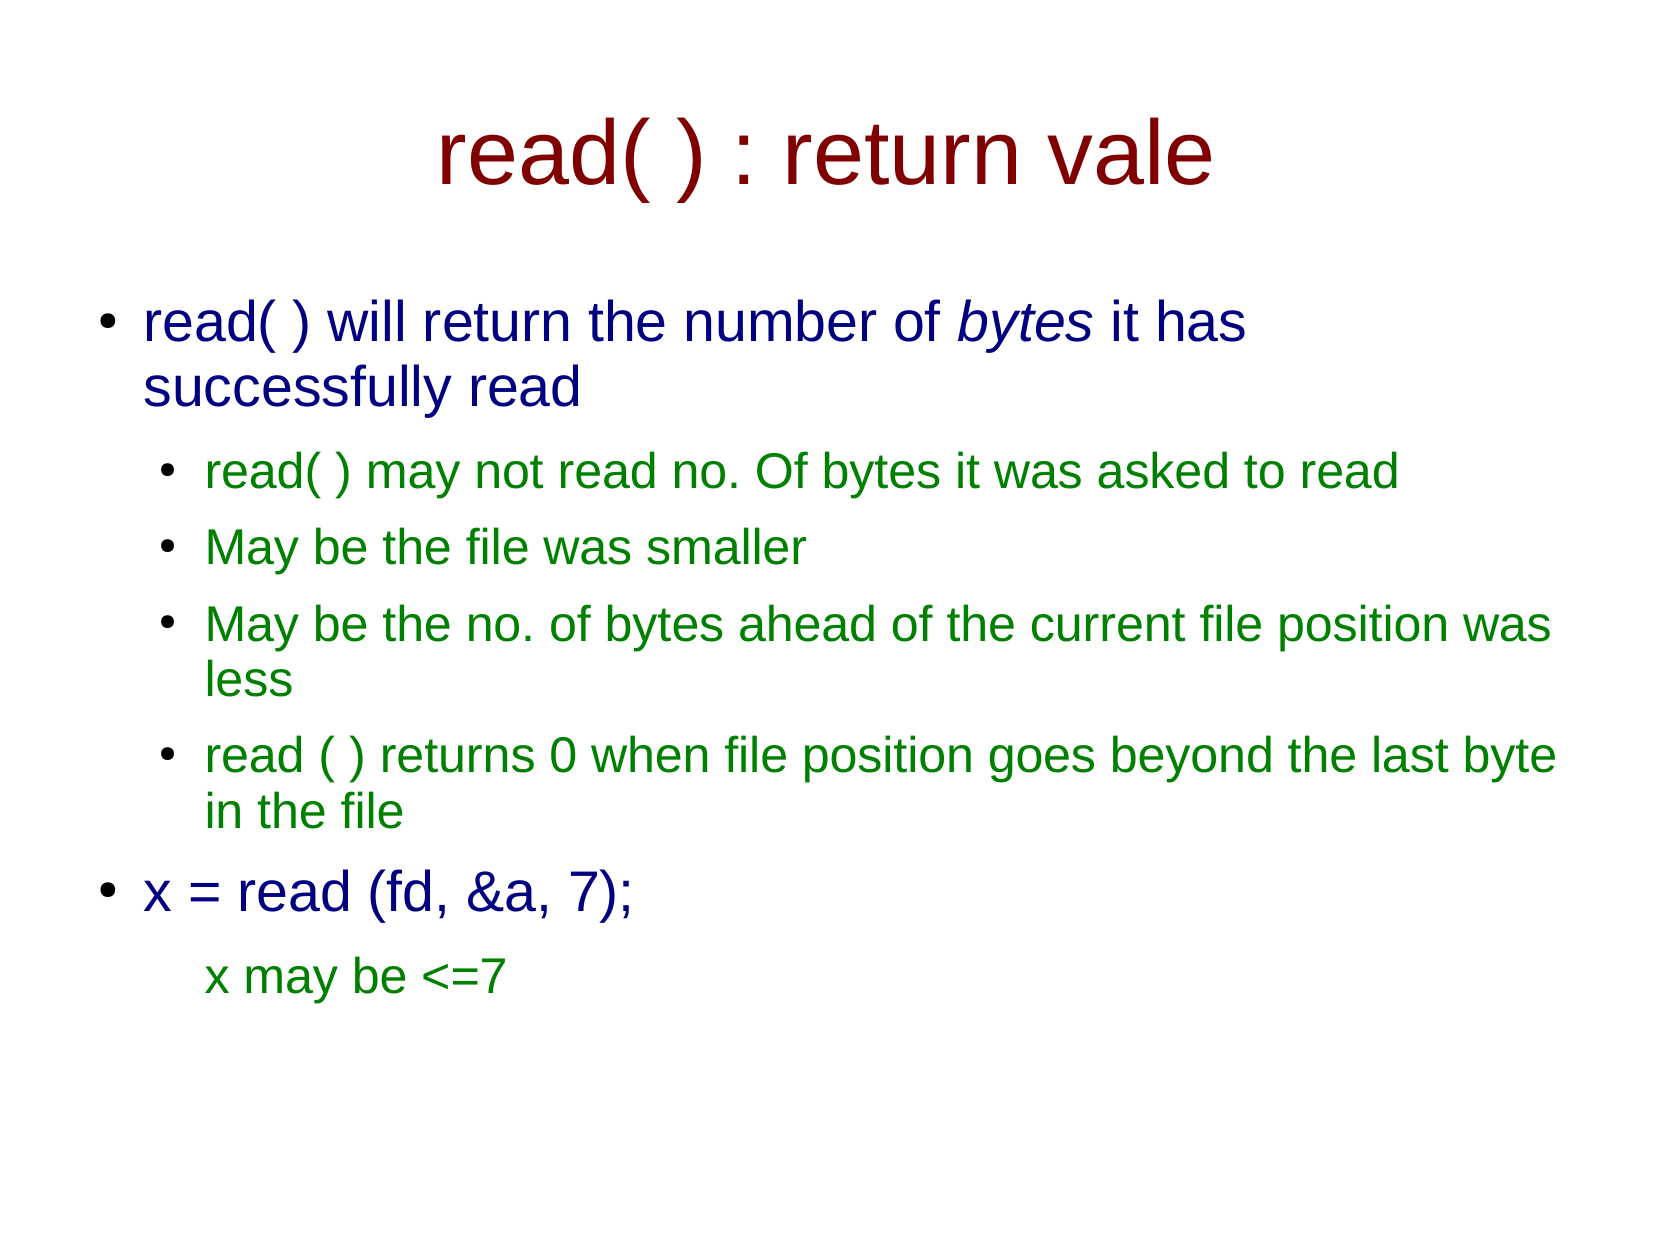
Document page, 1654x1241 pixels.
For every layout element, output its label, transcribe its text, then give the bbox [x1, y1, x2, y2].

title read( ) : return vale [82, 49, 1571, 257]
list read( ) will return the number of bytes it has successfully read read( ) may not read no. Of bytes it was asked to read May be the file was smaller May be the no. of bytes ahead of the current file position was less read ( ) returns 0 when file position goes beyond the last byte in the file x = read (fd, &a, 7); x may be <=7 [82, 290, 1571, 1010]
